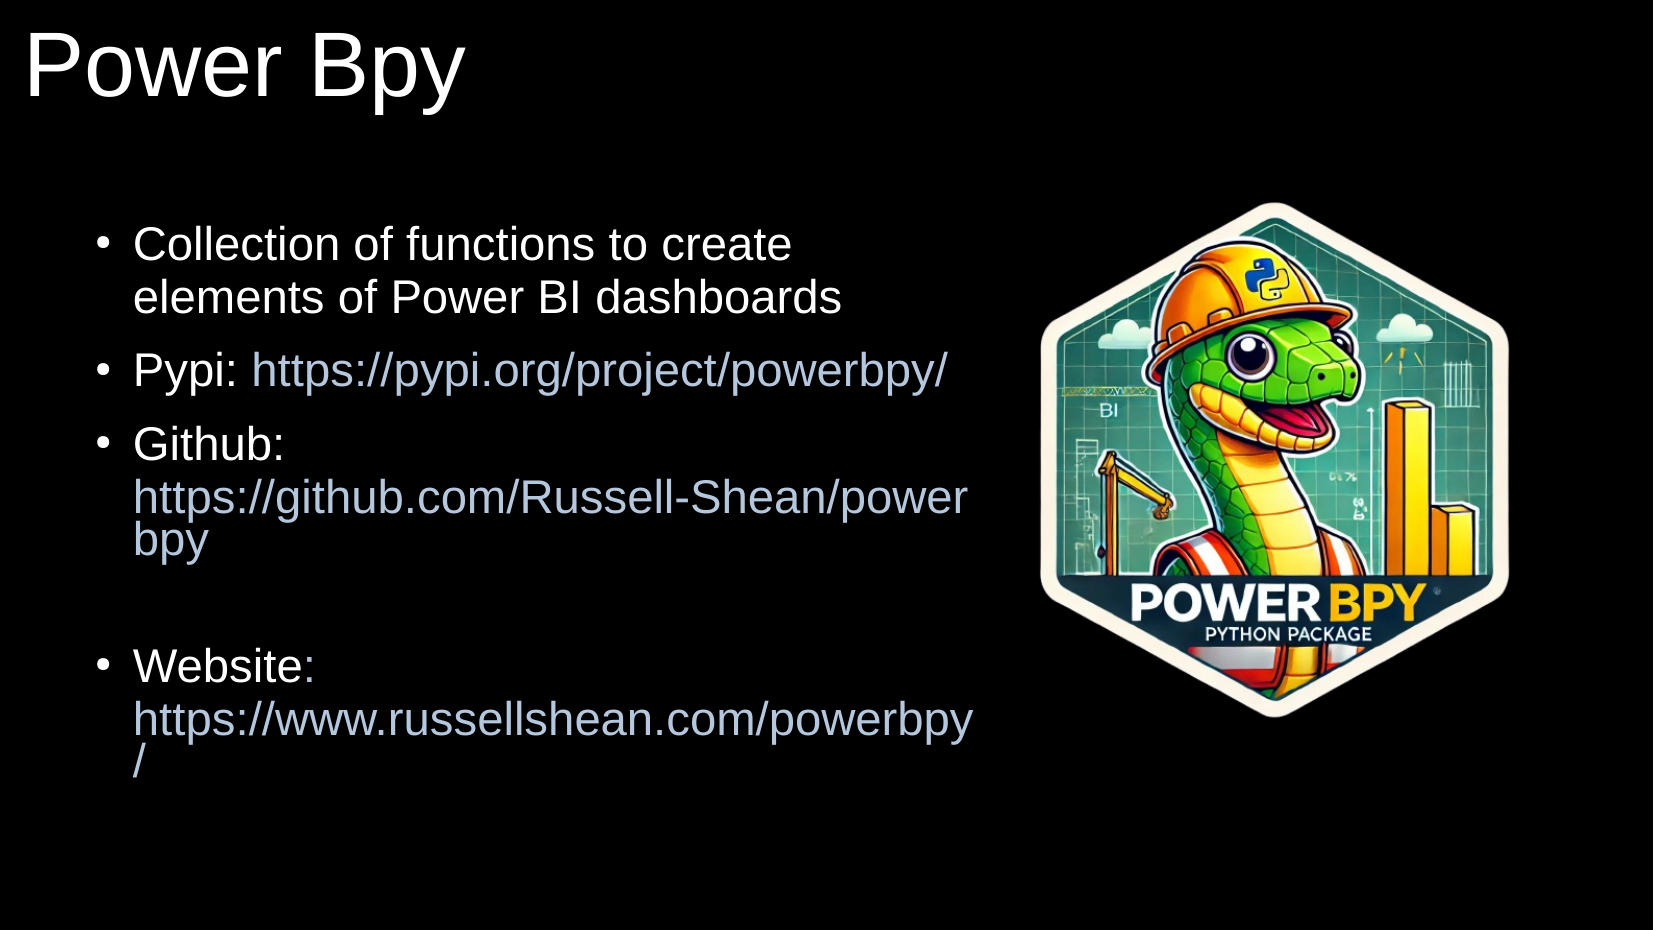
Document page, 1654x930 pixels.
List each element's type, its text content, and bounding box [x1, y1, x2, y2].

list Collection of functions to create elements of Power BI dashboards Pypi: https://pypi.org/project/powerbpy/ Github:https://github.com/Russell-Shean/powerbpy Website: https://www.russellshean.com/powerbpy/ [82, 217, 975, 757]
picture [1016, 200, 1537, 722]
title Power Bpy [23, 11, 1588, 119]
